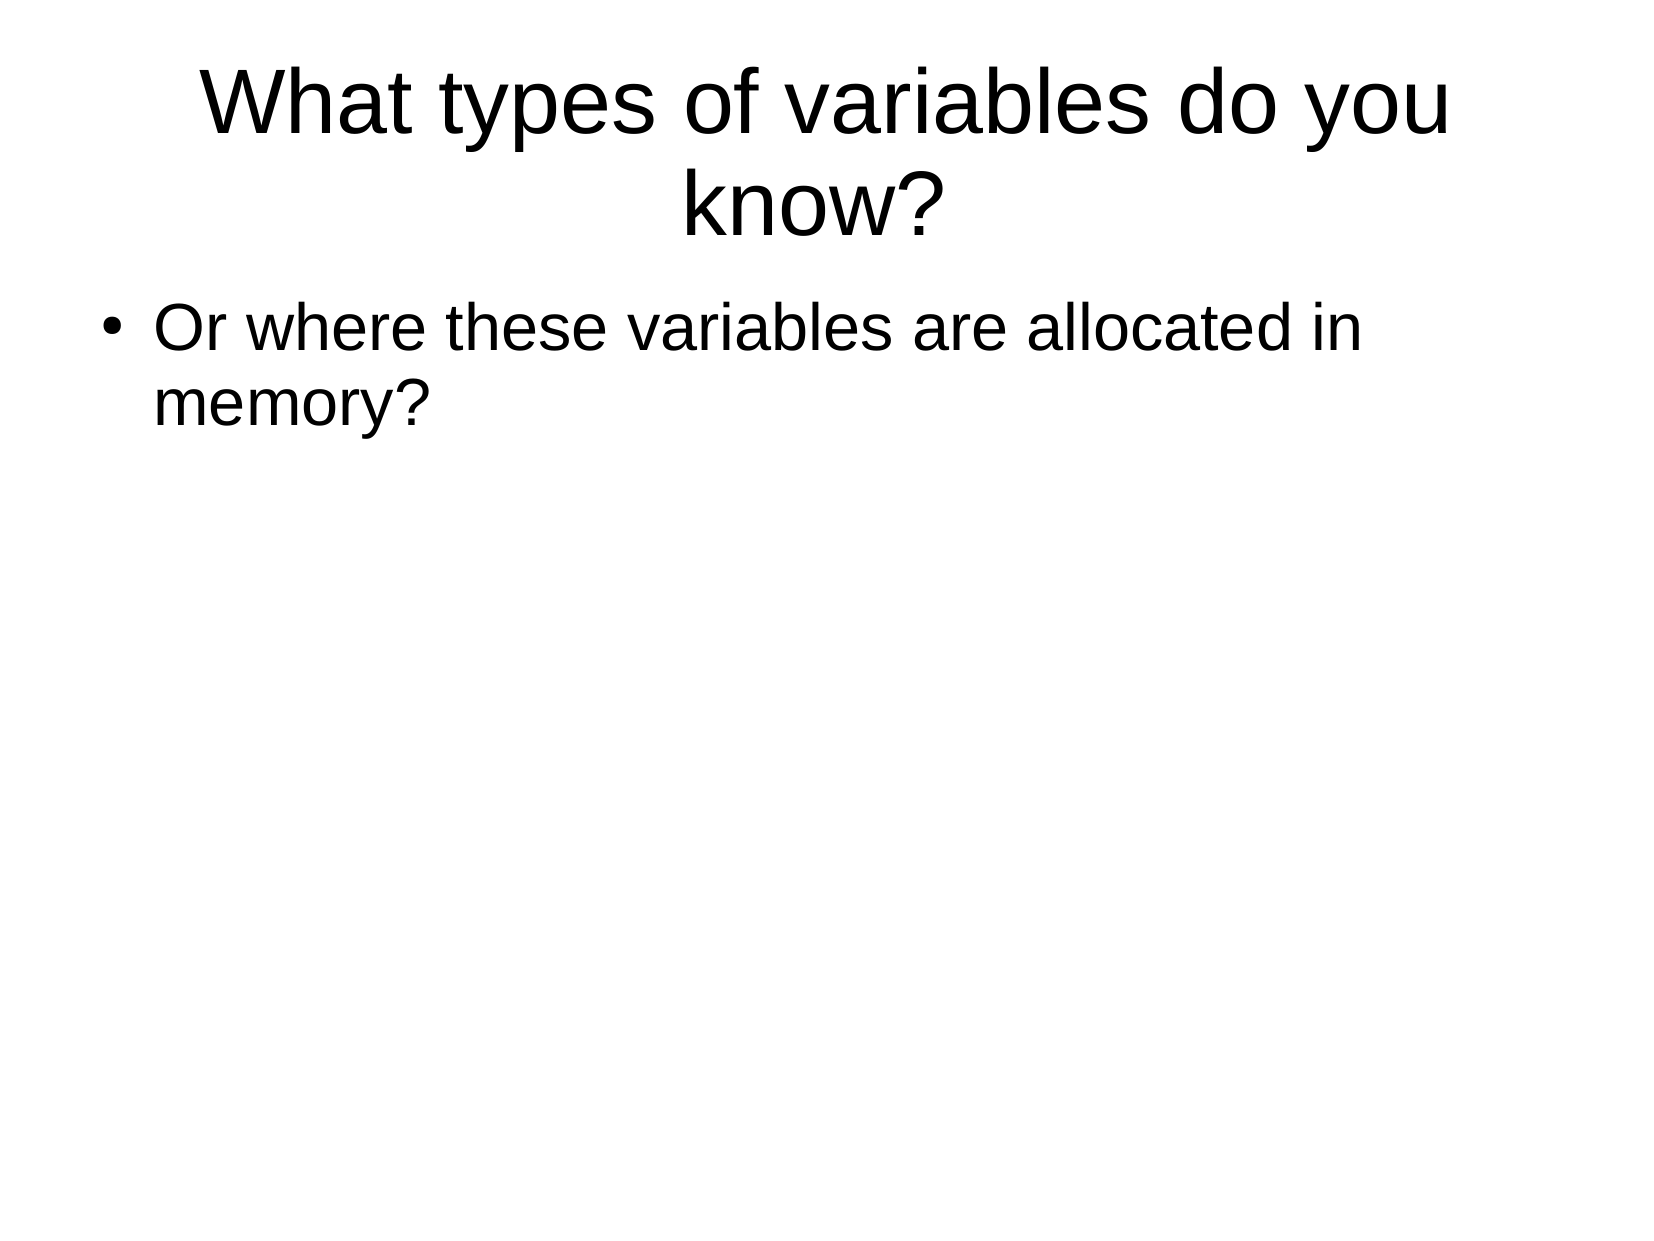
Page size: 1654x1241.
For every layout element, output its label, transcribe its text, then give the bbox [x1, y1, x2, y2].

list Or where these variables are allocated in memory? [82, 290, 1571, 1010]
title What types of variables do you know? [82, 49, 1571, 257]
